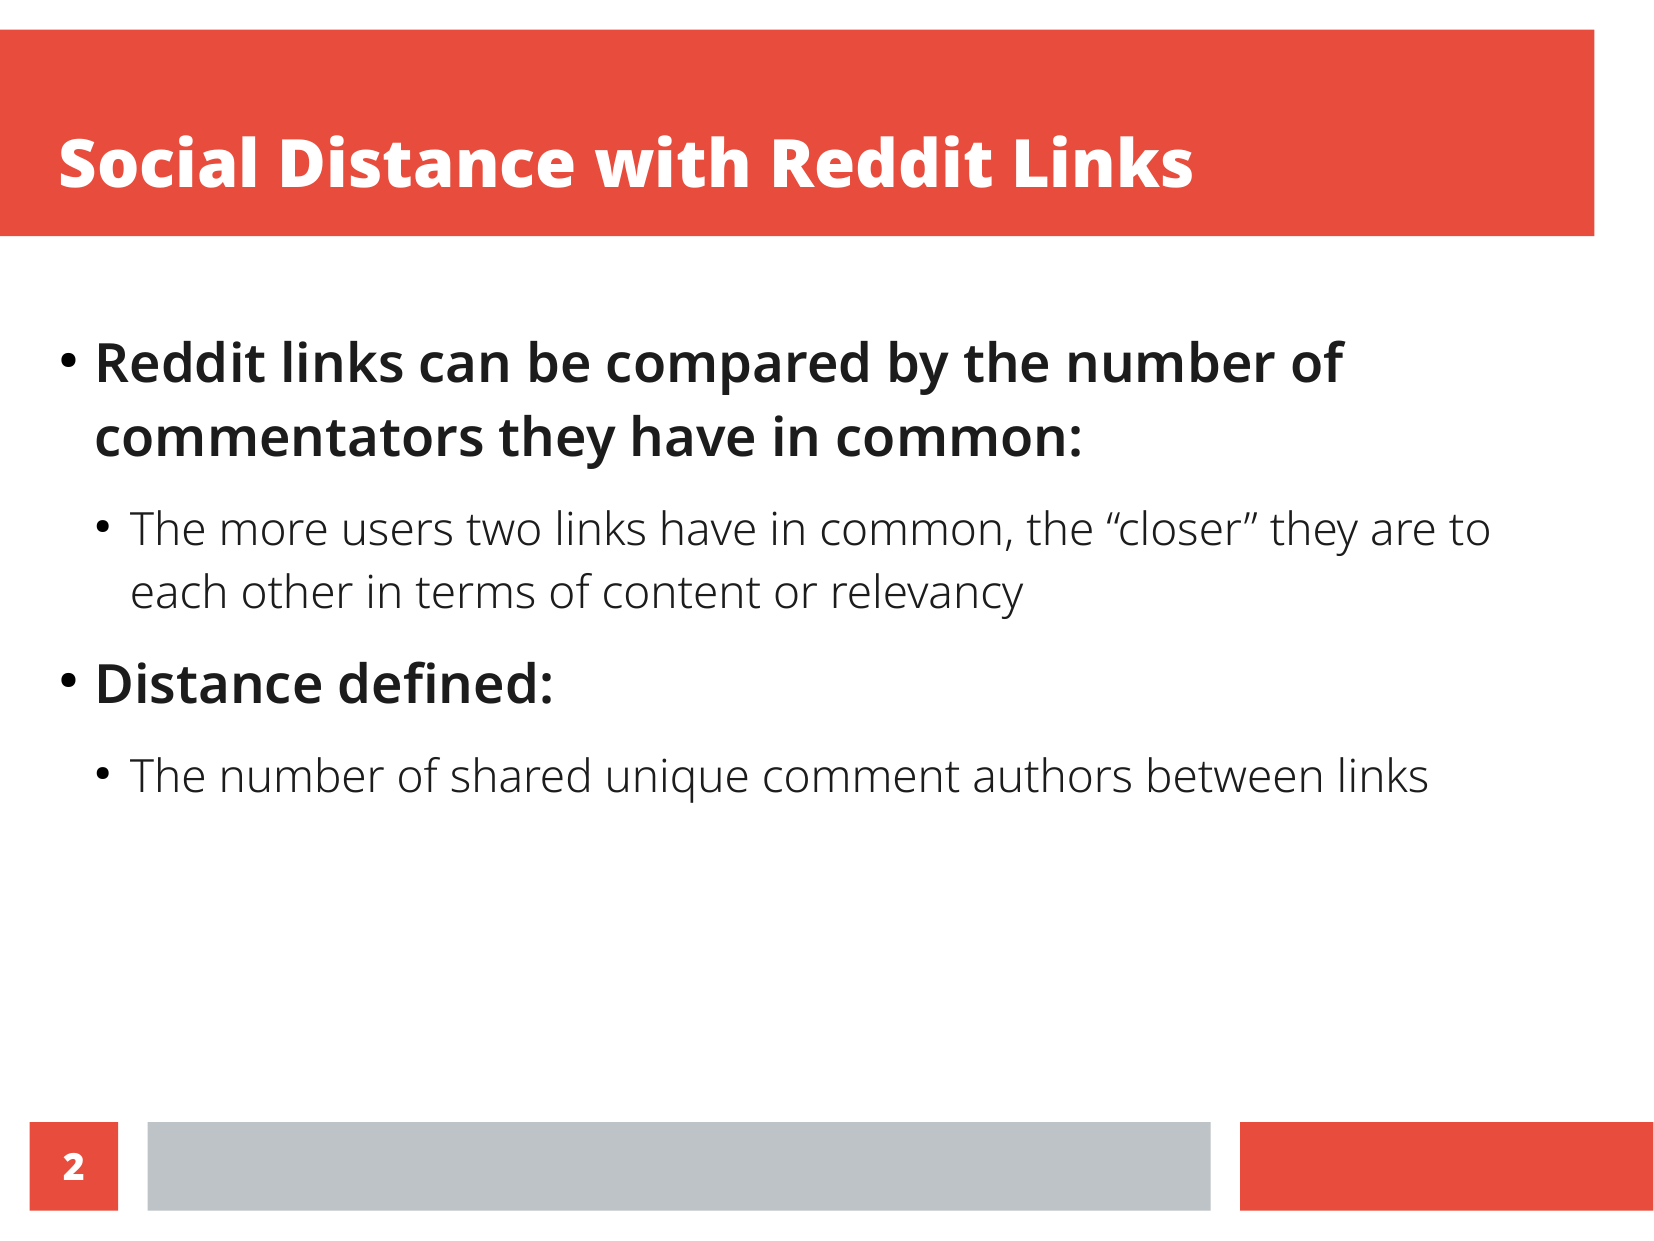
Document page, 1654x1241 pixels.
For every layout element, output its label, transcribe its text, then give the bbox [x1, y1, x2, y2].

title Social Distance with Reddit Links [59, 59, 1595, 207]
list Reddit links can be compared by the number of commentators they have in common: The more users two links have in common, the “closer” they are to each other in terms of content or relevancy Distance defined: The number of shared unique comment authors between links [59, 324, 1565, 1093]
